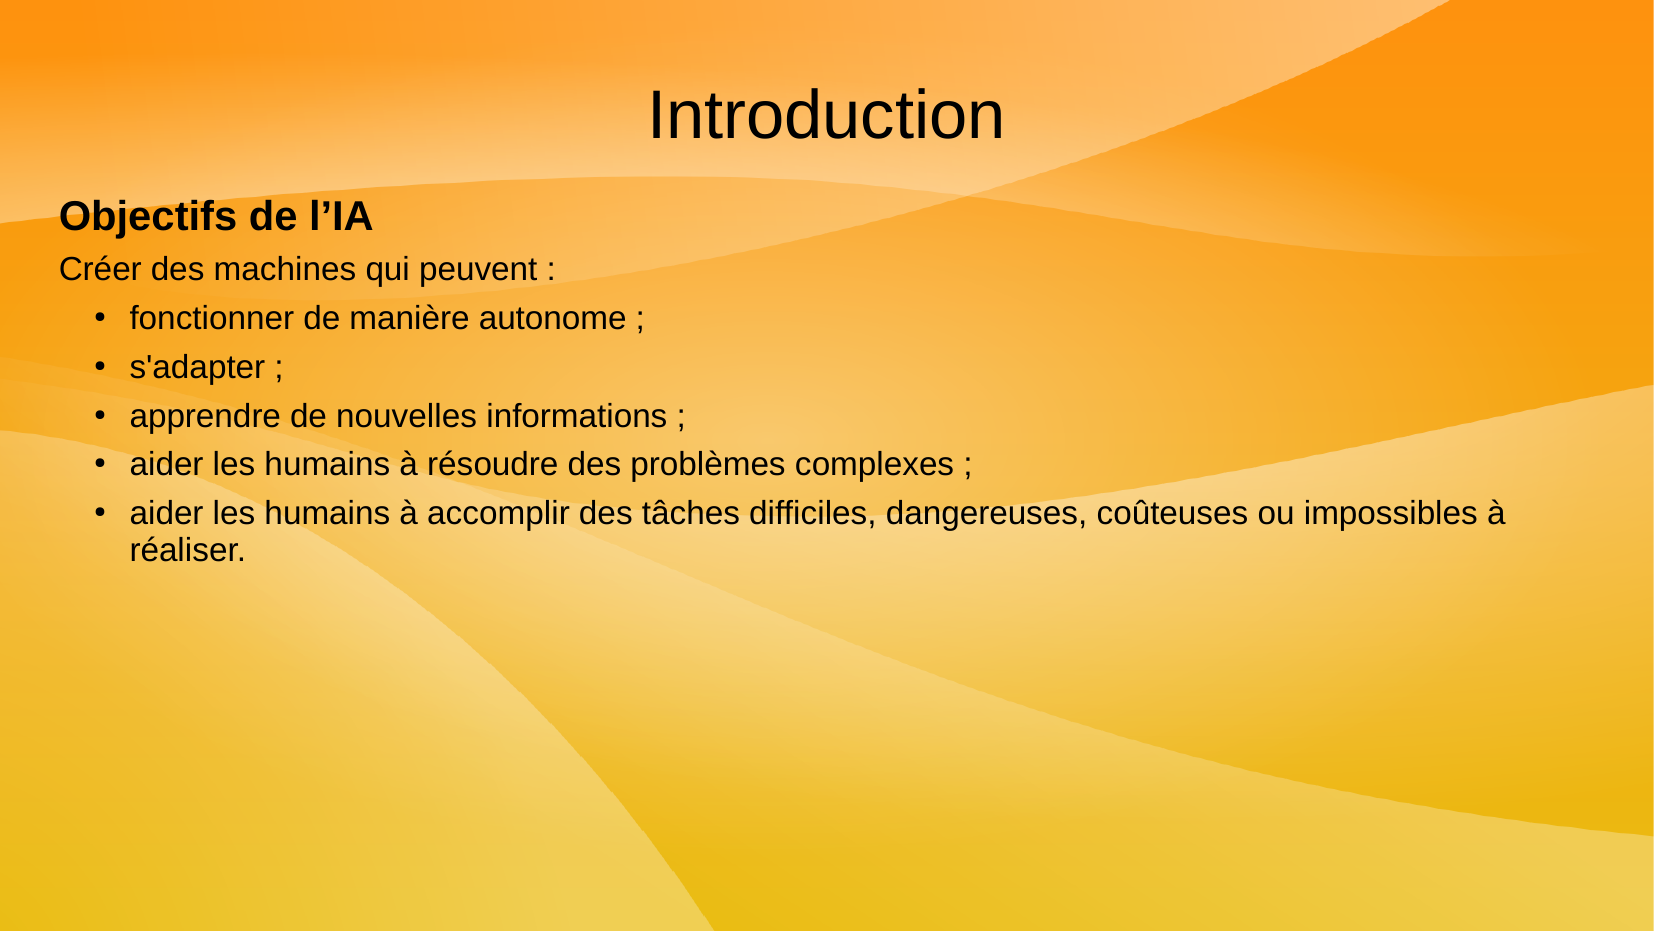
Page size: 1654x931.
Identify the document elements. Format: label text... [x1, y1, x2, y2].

picture [0, 0, 1654, 931]
title Introduction [82, 37, 1571, 193]
subtitle Objectifs de l’IA Créer des machines qui peuvent : fonctionner de manière autonome ; s'adapter ; apprendre de nouvelles informations ; aider les humains à résoudre des problèmes complexes ; aider les humains à accomplir des tâches difficiles, dangereuses, coûteuses ou impossibles à réaliser. [58, 192, 1565, 923]
